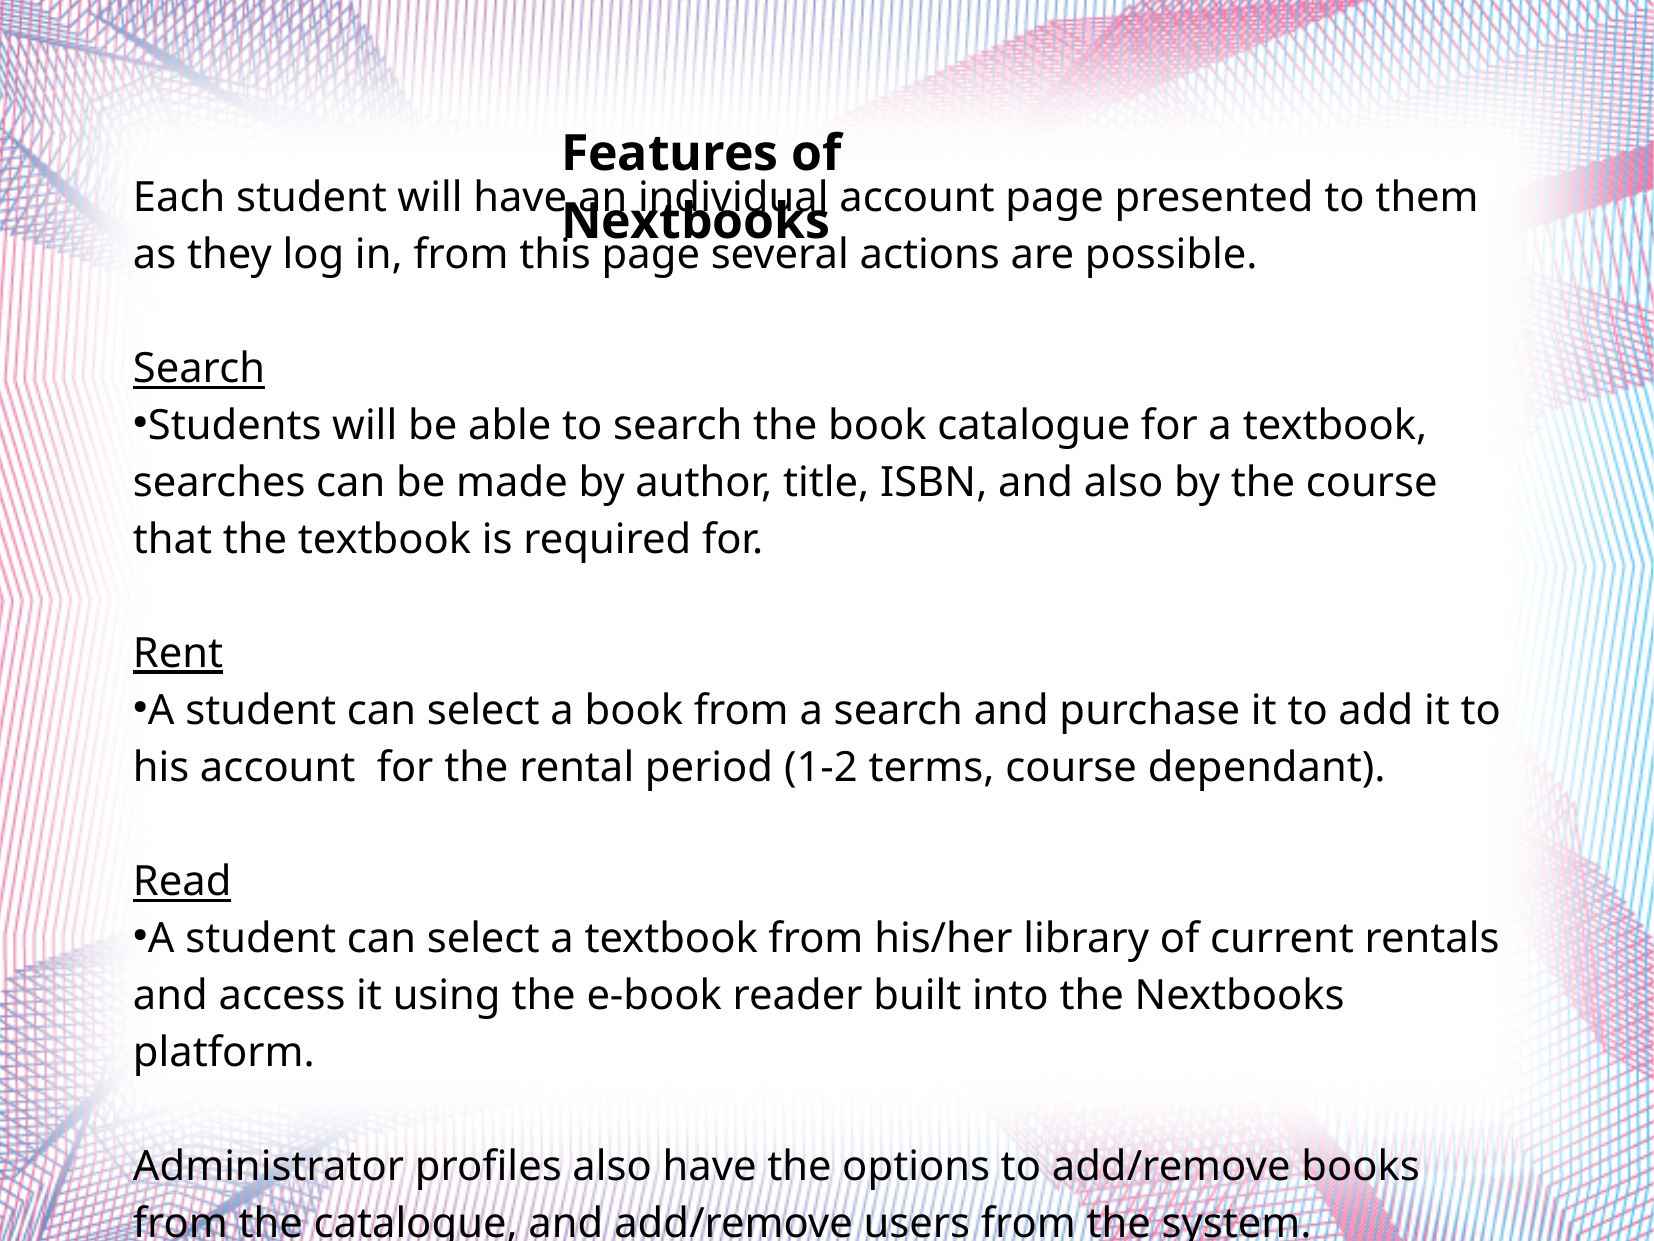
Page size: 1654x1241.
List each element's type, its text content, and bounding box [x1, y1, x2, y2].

text_box Features of Nextbooks [546, 147, 1108, 222]
picture [0, 0, 1654, 1241]
picture [437, 1217, 449, 1234]
text_box Each student will have an individual account page presented to them as they log in, from this page several actions are possible. Search Students will be able to search the book catalogue for a textbook, searches can be made by author, title, ISBN, and also by the course that the textbook is required for. Rent A student can select a book from a search and purchase it to add it to his account for the rental period (1-2 terms, course dependant). Read A student can select a textbook from his/her library of current rentals and access it using the e-book reader built into the Nextbooks platform. Administrator profiles also have the options to add/remove books from the catalogue, and add/remove users from the system. [118, 235, 1536, 1182]
